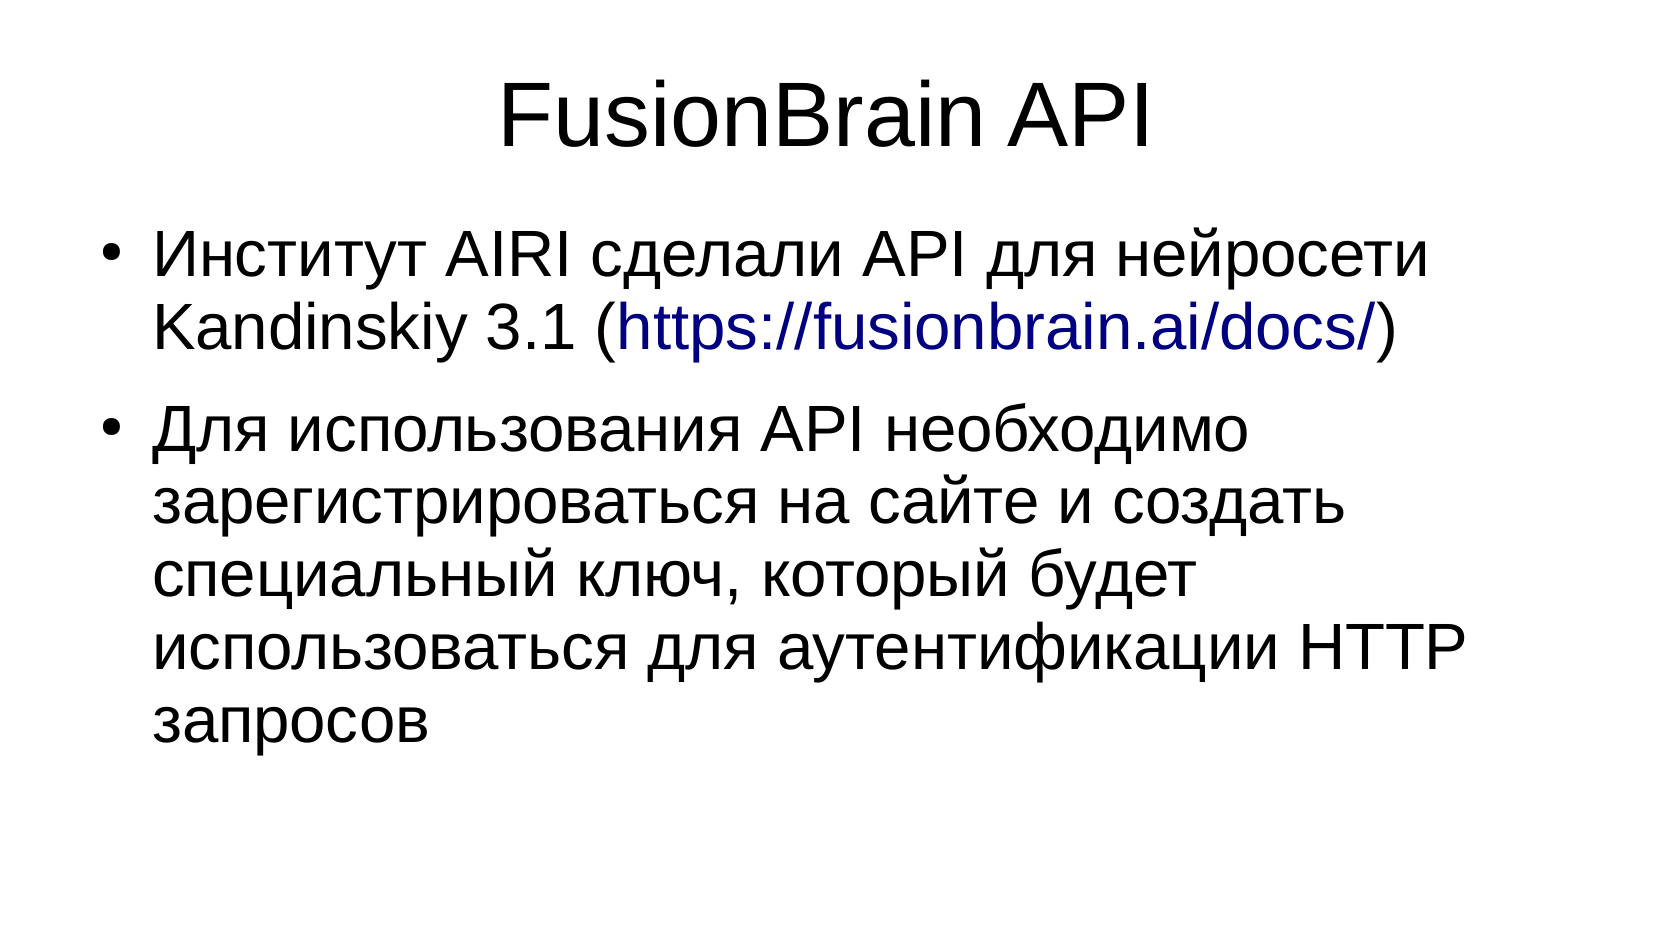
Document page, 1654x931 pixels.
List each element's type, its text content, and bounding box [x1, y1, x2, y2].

title FusionBrain API [82, 37, 1571, 193]
list Институт AIRI сделали API для нейросети Kandinskiy 3.1 (https://fusionbrain.ai/docs/) Для использования API необходимо зарегистрироваться на сайте и создать cпециальный ключ, который будет использоваться для аутентификации HTTP запросов [82, 217, 1571, 758]
